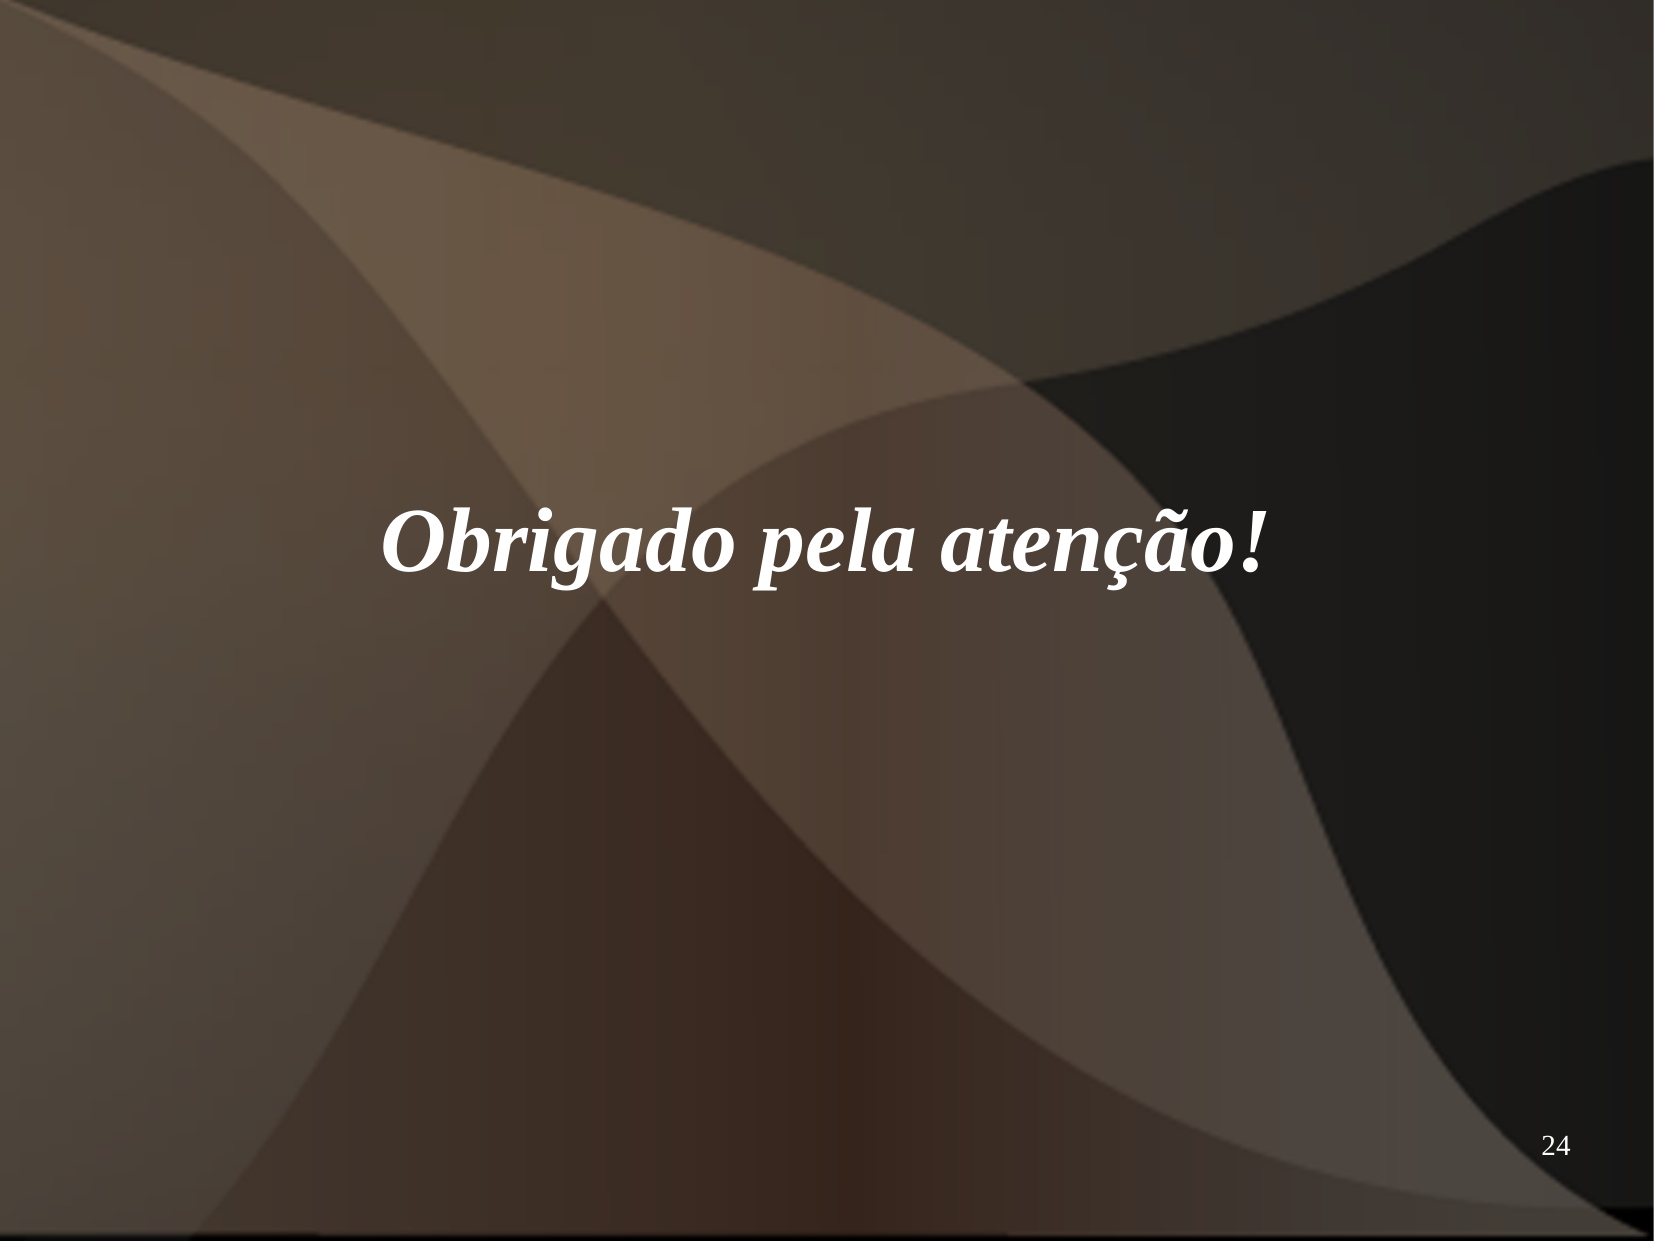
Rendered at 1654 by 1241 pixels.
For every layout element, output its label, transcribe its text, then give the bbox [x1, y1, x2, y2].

title Obrigado pela atenção! [82, 437, 1571, 645]
picture [0, 0, 1654, 1241]
